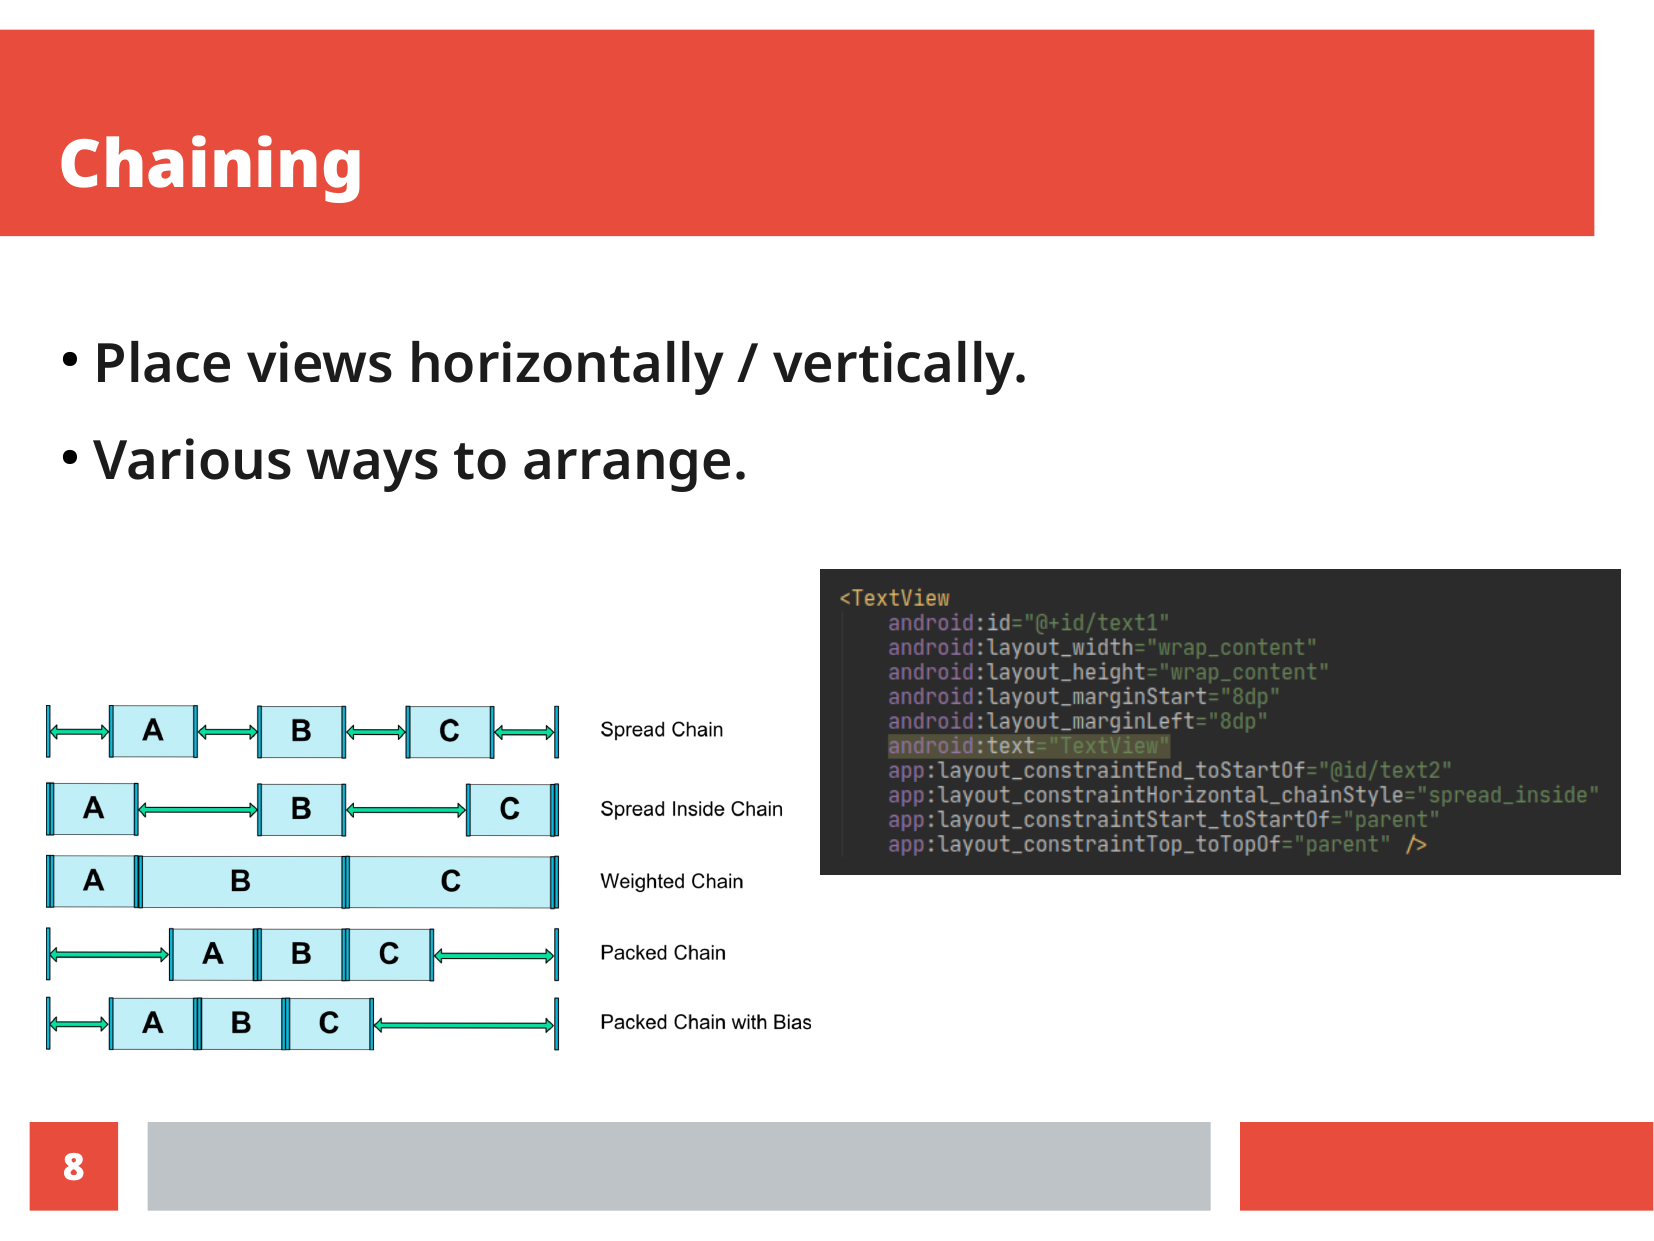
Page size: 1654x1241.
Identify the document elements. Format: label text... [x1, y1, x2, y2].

picture [48, 786, 52, 827]
title Chaining [59, 59, 1595, 207]
picture [820, 569, 1621, 875]
picture [45, 705, 811, 1051]
list Place views horizontally / vertically. Various ways to arrange. [60, 324, 1567, 1092]
